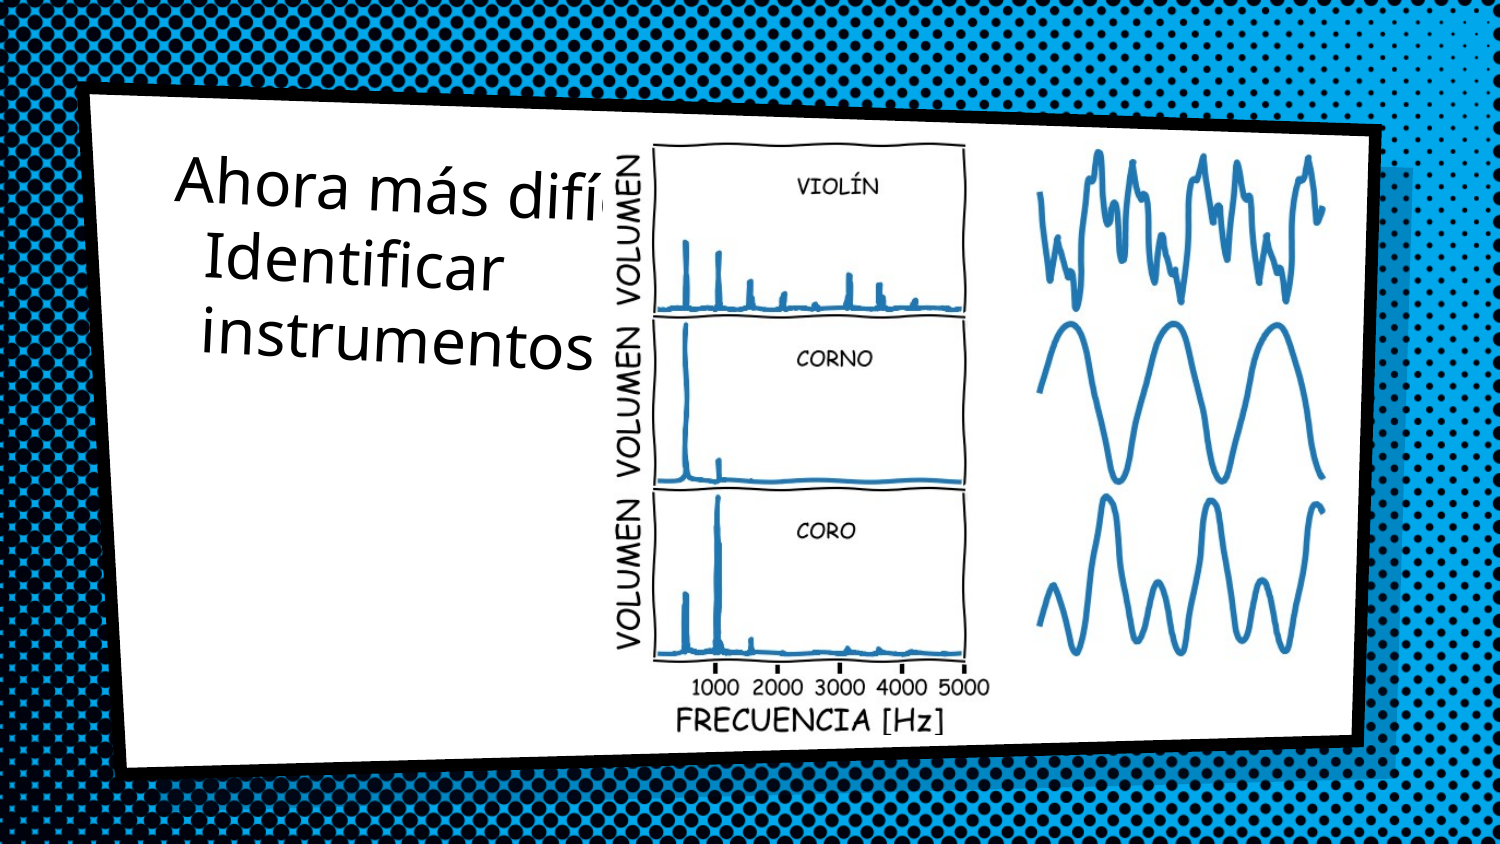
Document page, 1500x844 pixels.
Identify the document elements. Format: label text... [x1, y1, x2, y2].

picture [734, 65, 742, 73]
picture [791, 827, 802, 837]
picture [887, 31, 894, 37]
picture [52, 274, 65, 287]
picture [76, 228, 85, 240]
picture [476, 18, 485, 27]
picture [1426, 829, 1433, 835]
picture [1495, 311, 1500, 321]
picture [474, 771, 487, 780]
picture [29, 87, 41, 99]
picture [956, 804, 966, 813]
picture [76, 321, 88, 334]
picture [1178, 838, 1189, 844]
picture [40, 403, 53, 416]
picture [88, 52, 100, 63]
picture [135, 52, 146, 63]
picture [919, 838, 932, 844]
picture [886, 780, 896, 790]
picture [651, 803, 662, 814]
picture [1168, 781, 1176, 789]
picture [778, 837, 792, 844]
picture [744, 803, 755, 814]
picture [299, 5, 310, 16]
picture [368, 779, 381, 792]
picture [1131, 0, 1142, 5]
picture [1321, 770, 1328, 777]
picture [323, 29, 333, 39]
picture [1379, 758, 1386, 765]
picture [1215, 828, 1222, 836]
picture [64, 122, 76, 134]
picture [358, 17, 368, 27]
picture [17, 28, 29, 40]
picture [64, 263, 77, 275]
picture [370, 76, 380, 86]
picture [439, 802, 451, 815]
picture [1097, 804, 1106, 813]
picture [252, 5, 263, 16]
picture [17, 192, 29, 205]
picture [874, 816, 884, 825]
picture [581, 53, 590, 62]
picture [100, 40, 111, 52]
picture [76, 391, 89, 404]
picture [499, 65, 509, 74]
picture [887, 7, 894, 14]
picture [909, 760, 919, 767]
picture [627, 826, 638, 838]
picture [229, 75, 240, 86]
picture [1132, 769, 1141, 778]
picture [733, 815, 744, 826]
picture [934, 7, 941, 14]
picture [346, 76, 357, 86]
picture [382, 41, 391, 51]
picture [474, 0, 486, 6]
picture [286, 790, 311, 815]
picture [615, 791, 627, 803]
picture [991, 816, 1001, 825]
picture [76, 64, 88, 75]
picture [321, 802, 335, 815]
picture [41, 28, 53, 40]
picture [603, 803, 615, 814]
picture [1215, 781, 1222, 789]
picture [111, 5, 123, 17]
picture [393, 5, 403, 16]
picture [1121, 805, 1129, 813]
picture [864, 31, 871, 38]
picture [29, 227, 41, 240]
picture [1495, 76, 1500, 86]
picture [146, 40, 158, 52]
picture [53, 110, 65, 122]
picture [558, 6, 567, 15]
picture [41, 52, 53, 63]
picture [1145, 805, 1152, 813]
picture [1368, 723, 1374, 730]
picture [509, 779, 522, 791]
picture [510, 826, 521, 838]
picture [956, 827, 965, 837]
picture [311, 17, 322, 28]
picture [1203, 817, 1211, 824]
picture [76, 275, 87, 287]
picture [711, 65, 719, 73]
picture [826, 0, 838, 5]
picture [1368, 770, 1374, 777]
picture [934, 78, 941, 84]
picture [1061, 0, 1072, 5]
picture [474, 791, 486, 803]
picture [1318, 838, 1330, 844]
picture [1309, 758, 1316, 765]
picture [581, 30, 590, 39]
picture [1272, 0, 1282, 5]
picture [18, 75, 29, 87]
picture [1004, 7, 1011, 14]
picture [52, 415, 65, 428]
picture [898, 816, 907, 825]
picture [463, 802, 475, 815]
picture [674, 803, 685, 814]
picture [875, 66, 882, 73]
picture [240, 17, 252, 28]
picture [687, 19, 695, 26]
picture [581, 6, 590, 15]
picture [1015, 769, 1024, 778]
picture [64, 75, 76, 87]
picture [29, 17, 41, 28]
picture [770, 7, 777, 14]
picture [864, 54, 871, 61]
picture [1495, 381, 1500, 392]
picture [697, 779, 709, 791]
picture [957, 7, 964, 14]
picture [1156, 793, 1164, 801]
picture [427, 772, 440, 780]
picture [40, 309, 53, 322]
picture [591, 837, 605, 844]
picture [1038, 816, 1047, 825]
picture [498, 791, 510, 803]
picture [41, 263, 53, 275]
picture [922, 42, 929, 49]
picture [205, 52, 217, 63]
picture [1014, 0, 1025, 5]
picture [674, 826, 685, 838]
picture [1379, 735, 1386, 742]
picture [1368, 817, 1374, 824]
picture [264, 17, 275, 28]
picture [1248, 838, 1260, 844]
picture [1285, 782, 1292, 789]
picture [662, 768, 674, 779]
picture [886, 804, 895, 813]
picture [1121, 781, 1129, 789]
picture [593, 88, 602, 98]
picture [53, 16, 64, 28]
picture [1297, 749, 1305, 754]
picture [1413, 0, 1423, 4]
picture [817, 54, 824, 61]
picture [29, 181, 41, 193]
picture [1108, 0, 1119, 5]
picture [1321, 793, 1327, 800]
picture [805, 89, 812, 96]
picture [1062, 793, 1071, 801]
picture [1271, 838, 1283, 844]
picture [52, 251, 65, 263]
picture [345, 802, 358, 815]
picture [545, 769, 557, 779]
title Ahora más difícil: Identificar instrumentos [151, 116, 635, 400]
picture [1495, 123, 1500, 133]
picture [1494, 428, 1500, 439]
picture [604, 826, 615, 838]
picture [382, 18, 392, 27]
picture [733, 791, 744, 802]
picture [605, 6, 614, 15]
picture [345, 778, 358, 792]
picture [580, 803, 592, 814]
picture [404, 0, 416, 6]
picture [1133, 793, 1140, 801]
picture [873, 0, 885, 5]
picture [487, 53, 497, 62]
picture [593, 41, 602, 50]
picture [968, 816, 977, 825]
picture [711, 19, 718, 26]
picture [875, 89, 882, 96]
picture [825, 837, 839, 844]
picture [252, 52, 263, 63]
picture [945, 816, 954, 825]
picture [1215, 758, 1223, 766]
picture [1319, 0, 1329, 5]
picture [276, 29, 287, 40]
picture [1438, 817, 1444, 824]
picture [405, 88, 415, 92]
picture [17, 356, 30, 370]
picture [1027, 804, 1036, 813]
picture [1015, 792, 1024, 801]
picture [111, 52, 123, 63]
picture [404, 790, 417, 803]
picture [803, 815, 813, 825]
picture [911, 54, 917, 61]
picture [358, 64, 368, 74]
picture [1309, 782, 1316, 789]
picture [511, 53, 520, 62]
picture [558, 30, 567, 39]
picture [593, 65, 602, 74]
picture [1168, 805, 1176, 812]
picture [276, 76, 287, 87]
picture [896, 838, 909, 844]
picture [580, 779, 592, 791]
picture [440, 29, 450, 39]
picture [427, 0, 440, 6]
picture [487, 6, 497, 16]
picture [76, 40, 88, 52]
picture [52, 391, 65, 405]
picture [1494, 662, 1500, 674]
picture [1494, 404, 1500, 415]
picture [252, 75, 263, 87]
picture [498, 771, 510, 780]
picture [357, 790, 370, 804]
picture [64, 192, 76, 205]
picture [521, 0, 533, 5]
picture [1391, 817, 1398, 824]
picture [675, 6, 684, 15]
picture [770, 77, 777, 85]
picture [182, 52, 193, 63]
picture [440, 76, 450, 86]
picture [768, 780, 779, 791]
picture [850, 0, 861, 5]
picture [709, 768, 720, 779]
picture [1027, 828, 1036, 837]
picture [88, 0, 112, 17]
picture [605, 77, 614, 86]
picture [217, 40, 228, 52]
picture [1436, 0, 1446, 4]
picture [1482, 838, 1494, 844]
picture [416, 802, 428, 815]
picture [40, 426, 53, 440]
picture [1015, 816, 1024, 825]
picture [662, 0, 674, 5]
picture [815, 780, 825, 790]
picture [733, 768, 744, 779]
picture [756, 0, 767, 5]
picture [346, 29, 356, 39]
picture [1262, 805, 1269, 812]
picture [1391, 770, 1398, 777]
picture [1144, 828, 1152, 837]
picture [1356, 758, 1363, 765]
picture [64, 146, 76, 157]
picture [64, 333, 77, 346]
picture [969, 90, 976, 96]
picture [1342, 838, 1353, 844]
picture [335, 41, 345, 51]
picture [158, 28, 170, 40]
picture [897, 769, 907, 779]
picture [29, 63, 41, 75]
picture [52, 345, 65, 357]
picture [40, 380, 54, 393]
picture [1344, 817, 1351, 824]
picture [1309, 829, 1316, 836]
picture [839, 827, 849, 837]
picture [1297, 770, 1304, 777]
picture [676, 30, 684, 38]
picture [617, 88, 626, 97]
picture [169, 0, 182, 6]
picture [252, 29, 263, 40]
picture [147, 17, 158, 28]
picture [309, 790, 323, 804]
picture [158, 5, 170, 16]
picture [158, 52, 170, 63]
picture [64, 438, 97, 475]
picture [1050, 828, 1059, 837]
picture [1403, 805, 1409, 812]
picture [451, 772, 463, 780]
picture [463, 779, 475, 791]
picture [943, 838, 955, 844]
picture [521, 815, 533, 826]
picture [394, 29, 403, 39]
picture [41, 239, 53, 251]
picture [732, 0, 744, 5]
picture [1085, 793, 1094, 801]
picture [392, 779, 405, 792]
picture [640, 65, 649, 74]
picture [545, 815, 557, 826]
picture [1201, 0, 1212, 5]
picture [1494, 521, 1500, 533]
picture [650, 779, 662, 791]
picture [568, 769, 580, 779]
picture [793, 31, 800, 38]
picture [205, 28, 217, 40]
picture [569, 41, 579, 50]
picture [276, 52, 287, 63]
picture [862, 780, 872, 790]
picture [1483, 0, 1493, 5]
picture [1495, 146, 1500, 157]
picture [770, 31, 777, 38]
picture [1060, 838, 1072, 844]
picture [40, 333, 53, 346]
picture [405, 41, 415, 51]
picture [415, 779, 428, 792]
picture [1050, 757, 1059, 766]
picture [87, 403, 94, 416]
picture [1495, 6, 1500, 16]
picture [1391, 723, 1397, 730]
picture [946, 66, 952, 73]
picture [685, 0, 697, 5]
picture [1131, 838, 1143, 844]
picture [1494, 475, 1500, 486]
picture [310, 814, 323, 827]
picture [205, 75, 216, 85]
picture [311, 41, 322, 51]
picture [1144, 757, 1152, 766]
picture [75, 415, 89, 428]
picture [64, 216, 76, 228]
picture [980, 780, 989, 790]
picture [346, 5, 357, 16]
picture [862, 827, 872, 837]
picture [311, 64, 322, 75]
picture [451, 815, 463, 826]
picture [52, 368, 65, 381]
picture [639, 768, 650, 779]
picture [28, 415, 42, 428]
picture [921, 816, 930, 825]
picture [182, 5, 193, 16]
picture [1121, 757, 1129, 766]
picture [1494, 826, 1500, 838]
picture [922, 19, 929, 26]
picture [731, 837, 745, 844]
picture [1227, 793, 1234, 801]
picture [863, 7, 871, 14]
picture [1309, 805, 1316, 812]
picture [487, 30, 497, 39]
picture [380, 774, 393, 780]
picture [1295, 838, 1307, 844]
picture [99, 17, 111, 28]
picture [1062, 769, 1071, 778]
picture [497, 837, 511, 844]
picture [557, 826, 568, 838]
picture [793, 7, 801, 14]
picture [475, 88, 485, 94]
picture [1494, 498, 1500, 509]
picture [981, 101, 988, 108]
picture [709, 791, 720, 802]
picture [570, 65, 579, 74]
picture [17, 216, 30, 228]
picture [875, 42, 882, 49]
picture [946, 19, 952, 26]
picture [111, 28, 123, 40]
picture [897, 0, 908, 5]
picture [264, 64, 275, 75]
picture [427, 814, 440, 826]
picture [135, 28, 146, 40]
picture [310, 0, 323, 6]
picture [511, 76, 520, 86]
picture [440, 6, 450, 16]
picture [1084, 838, 1096, 844]
picture [933, 804, 942, 813]
picture [451, 791, 463, 803]
picture [628, 6, 637, 15]
picture [699, 77, 707, 85]
picture [874, 792, 884, 802]
picture [850, 768, 861, 779]
picture [615, 767, 627, 779]
picture [711, 89, 719, 97]
picture [53, 40, 64, 52]
picture [1274, 794, 1281, 800]
picture [1027, 757, 1036, 766]
picture [287, 40, 298, 51]
picture [217, 64, 228, 75]
picture [205, 5, 217, 16]
picture [1249, 0, 1259, 5]
picture [464, 53, 473, 62]
picture [29, 274, 41, 287]
picture [1494, 568, 1500, 580]
picture [476, 41, 485, 51]
picture [1494, 756, 1500, 768]
picture [29, 321, 42, 334]
picture [968, 769, 977, 778]
picture [864, 101, 871, 107]
picture [264, 40, 275, 51]
picture [1494, 686, 1500, 697]
picture [840, 7, 847, 14]
picture [602, 139, 1349, 735]
picture [933, 780, 942, 790]
picture [193, 17, 205, 28]
picture [76, 181, 82, 193]
picture [864, 78, 871, 85]
picture [394, 53, 403, 62]
picture [944, 792, 954, 802]
picture [1297, 817, 1304, 824]
picture [617, 41, 625, 50]
picture [744, 780, 756, 791]
picture [909, 827, 919, 837]
picture [417, 76, 427, 86]
picture [805, 19, 812, 26]
picture [1168, 828, 1176, 836]
picture [76, 368, 88, 381]
picture [616, 65, 625, 74]
picture [1003, 828, 1012, 837]
picture [802, 837, 815, 844]
picture [852, 19, 859, 26]
picture [969, 66, 976, 73]
picture [1085, 816, 1094, 825]
picture [192, 0, 206, 6]
picture [780, 815, 790, 826]
picture [1368, 676, 1374, 683]
picture [1285, 829, 1292, 836]
picture [417, 29, 426, 39]
picture [64, 309, 77, 322]
picture [734, 19, 742, 26]
picture [370, 29, 380, 39]
picture [815, 762, 825, 767]
picture [1062, 816, 1071, 825]
picture [780, 791, 790, 802]
picture [652, 53, 661, 62]
picture [640, 18, 649, 27]
picture [1459, 838, 1470, 844]
picture [664, 65, 672, 74]
picture [570, 18, 579, 27]
picture [41, 145, 53, 157]
picture [64, 286, 77, 299]
picture [627, 779, 639, 791]
picture [980, 804, 989, 813]
picture [817, 7, 824, 14]
picture [1250, 793, 1257, 800]
picture [41, 122, 53, 134]
picture [781, 89, 789, 96]
picture [746, 7, 754, 15]
picture [697, 827, 709, 838]
picture [1296, 0, 1306, 5]
picture [1285, 805, 1292, 812]
picture [64, 356, 77, 369]
picture [921, 769, 931, 778]
picture [663, 88, 672, 97]
picture [29, 134, 41, 146]
picture [662, 815, 674, 826]
picture [957, 101, 964, 108]
picture [1332, 758, 1339, 765]
picture [721, 803, 732, 814]
picture [52, 227, 65, 240]
picture [592, 815, 603, 826]
picture [758, 89, 765, 97]
picture [29, 204, 41, 216]
picture [534, 6, 544, 15]
picture [405, 64, 415, 74]
picture [1121, 828, 1129, 837]
picture [1097, 757, 1106, 766]
picture [99, 64, 111, 75]
picture [815, 827, 825, 837]
picture [614, 837, 628, 844]
picture [1005, 101, 1011, 108]
picture [123, 40, 135, 52]
picture [828, 89, 836, 96]
picture [87, 473, 98, 487]
picture [592, 768, 604, 779]
picture [1097, 781, 1106, 790]
picture [567, 837, 581, 844]
picture [839, 804, 849, 813]
picture [1037, 838, 1049, 844]
picture [170, 40, 181, 52]
picture [746, 30, 753, 38]
picture [756, 768, 767, 779]
picture [684, 837, 698, 844]
picture [17, 333, 30, 346]
picture [638, 837, 651, 844]
picture [1109, 769, 1118, 778]
picture [17, 145, 29, 158]
picture [76, 17, 88, 28]
picture [64, 380, 77, 393]
picture [333, 814, 346, 827]
picture [298, 776, 322, 792]
picture [897, 792, 907, 802]
picture [452, 18, 462, 27]
picture [1133, 816, 1141, 825]
picture [0, 0, 498, 844]
picture [557, 803, 568, 814]
picture [674, 779, 685, 791]
picture [605, 53, 614, 62]
picture [699, 6, 707, 15]
picture [1262, 829, 1269, 836]
picture [934, 54, 941, 61]
picture [899, 66, 906, 73]
picture [17, 262, 30, 276]
picture [358, 41, 368, 51]
picture [334, 64, 345, 74]
picture [829, 42, 835, 49]
picture [64, 169, 76, 181]
picture [17, 169, 29, 181]
picture [746, 54, 754, 61]
picture [921, 792, 930, 802]
picture [41, 75, 53, 87]
picture [404, 814, 416, 826]
picture [852, 66, 859, 73]
picture [334, 775, 346, 780]
picture [1225, 838, 1236, 844]
picture [1495, 170, 1500, 180]
picture [17, 286, 30, 299]
picture [697, 803, 709, 814]
picture [804, 792, 813, 802]
picture [64, 403, 77, 416]
picture [827, 816, 837, 825]
picture [1415, 817, 1421, 824]
picture [1003, 757, 1012, 767]
picture [323, 76, 333, 87]
picture [1344, 770, 1351, 777]
picture [640, 41, 649, 50]
picture [1495, 240, 1500, 250]
picture [182, 28, 193, 40]
picture [768, 803, 779, 814]
picture [229, 5, 240, 16]
picture [662, 791, 674, 803]
picture [1073, 781, 1083, 790]
picture [1379, 782, 1386, 788]
picture [990, 0, 1002, 5]
picture [1494, 592, 1500, 603]
picture [29, 110, 41, 122]
picture [523, 65, 532, 74]
picture [440, 53, 450, 62]
picture [1038, 769, 1048, 778]
picture [546, 18, 555, 27]
picture [569, 88, 579, 97]
picture [887, 101, 894, 108]
picture [369, 802, 381, 815]
picture [840, 78, 847, 85]
picture [521, 791, 533, 803]
picture [41, 192, 53, 204]
picture [523, 41, 532, 50]
picture [687, 65, 696, 73]
picture [1074, 804, 1082, 813]
picture [417, 6, 427, 15]
picture [1494, 732, 1500, 744]
picture [40, 356, 53, 369]
picture [580, 826, 592, 838]
picture [76, 251, 86, 263]
picture [464, 6, 473, 15]
picture [874, 769, 884, 779]
picture [686, 791, 697, 803]
picture [723, 30, 730, 38]
picture [627, 803, 638, 814]
picture [686, 815, 697, 826]
picture [922, 66, 929, 73]
picture [617, 18, 625, 27]
picture [1225, 0, 1236, 5]
picture [721, 827, 732, 838]
picture [170, 17, 181, 28]
picture [1178, 0, 1189, 5]
picture [193, 64, 205, 75]
picture [851, 816, 860, 825]
picture [1494, 451, 1500, 462]
picture [239, 0, 253, 6]
picture [52, 204, 65, 216]
picture [1026, 781, 1036, 790]
picture [828, 19, 835, 26]
picture [474, 815, 486, 826]
picture [756, 815, 767, 826]
picture [333, 790, 346, 804]
picture [979, 758, 989, 767]
picture [603, 779, 615, 791]
picture [615, 815, 627, 826]
picture [17, 309, 30, 322]
picture [556, 779, 568, 791]
picture [687, 89, 696, 97]
picture [64, 427, 77, 440]
picture [520, 837, 534, 844]
picture [498, 814, 510, 826]
picture [1215, 805, 1222, 812]
picture [135, 5, 146, 16]
picture [592, 791, 603, 803]
picture [699, 30, 707, 38]
picture [64, 239, 76, 252]
picture [1494, 615, 1500, 627]
picture [499, 88, 508, 95]
picture [899, 89, 906, 96]
picture [429, 88, 438, 93]
picture [41, 0, 76, 17]
picture [333, 0, 346, 6]
picture [158, 75, 170, 84]
picture [934, 101, 941, 108]
picture [546, 65, 555, 74]
picture [568, 0, 580, 5]
picture [991, 792, 1001, 801]
picture [652, 6, 661, 15]
picture [1085, 769, 1094, 778]
picture [558, 76, 567, 86]
picture [216, 0, 229, 6]
picture [956, 780, 966, 790]
picture [40, 286, 53, 298]
picture [357, 774, 370, 780]
picture [652, 77, 661, 85]
picture [1191, 758, 1199, 766]
picture [229, 52, 240, 63]
picture [558, 53, 567, 62]
picture [990, 838, 1002, 844]
picture [76, 298, 88, 310]
picture [1495, 29, 1500, 39]
picture [1390, 0, 1399, 5]
picture [357, 0, 369, 6]
picture [803, 0, 814, 5]
picture [755, 837, 768, 844]
picture [146, 63, 158, 75]
picture [533, 826, 545, 838]
picture [805, 66, 812, 73]
picture [1084, 0, 1095, 5]
picture [782, 66, 789, 73]
picture [664, 42, 672, 50]
picture [1495, 53, 1500, 62]
picture [53, 134, 64, 146]
picture [1250, 770, 1258, 777]
picture [933, 828, 942, 837]
picture [393, 76, 403, 86]
picture [52, 181, 65, 193]
picture [335, 17, 345, 27]
picture [592, 0, 603, 5]
picture [1494, 639, 1500, 650]
picture [1144, 781, 1152, 789]
picture [734, 89, 742, 97]
picture [817, 78, 824, 85]
picture [499, 41, 508, 50]
picture [709, 815, 720, 826]
picture [498, 0, 510, 6]
picture [933, 759, 942, 767]
picture [1495, 217, 1500, 227]
picture [64, 98, 76, 111]
picture [721, 780, 732, 791]
picture [41, 169, 53, 181]
picture [1003, 804, 1012, 813]
picture [1332, 805, 1339, 812]
picture [770, 54, 777, 61]
picture [439, 779, 452, 792]
picture [1238, 829, 1246, 836]
picture [1191, 829, 1199, 836]
picture [1274, 770, 1281, 777]
picture [75, 0, 89, 6]
picture [1050, 781, 1059, 790]
picture [88, 75, 99, 81]
picture [1262, 758, 1269, 765]
picture [639, 815, 650, 826]
picture [1343, 0, 1353, 5]
picture [1238, 758, 1246, 765]
picture [887, 78, 894, 84]
picture [263, 0, 276, 6]
picture [123, 17, 135, 28]
picture [946, 89, 952, 96]
picture [17, 52, 29, 64]
picture [840, 54, 847, 61]
picture [346, 52, 357, 63]
picture [1379, 829, 1386, 835]
picture [852, 89, 859, 96]
picture [122, 0, 136, 6]
picture [909, 804, 919, 813]
picture [53, 63, 64, 75]
picture [1154, 838, 1166, 844]
picture [1274, 817, 1281, 824]
picture [1494, 545, 1500, 556]
picture [217, 17, 228, 28]
picture [849, 837, 862, 844]
picture [862, 804, 872, 813]
picture [276, 5, 287, 16]
picture [380, 0, 393, 6]
picture [1356, 782, 1363, 789]
picture [1262, 782, 1269, 789]
picture [1366, 0, 1376, 4]
picture [686, 768, 697, 779]
picture [464, 30, 473, 39]
picture [499, 18, 508, 27]
picture [417, 53, 427, 62]
picture [966, 838, 979, 844]
picture [1460, 0, 1470, 4]
picture [1495, 334, 1500, 344]
picture [756, 791, 767, 802]
picture [123, 63, 135, 75]
picture [64, 52, 76, 63]
picture [288, 17, 298, 28]
picture [1107, 838, 1119, 844]
picture [17, 239, 30, 252]
picture [886, 760, 895, 767]
picture [546, 41, 555, 50]
picture [29, 251, 41, 263]
picture [628, 53, 637, 62]
picture [533, 803, 545, 814]
picture [827, 792, 837, 802]
picture [452, 65, 462, 74]
picture [382, 64, 392, 74]
picture [746, 77, 754, 85]
picture [840, 31, 847, 38]
picture [1051, 8, 1058, 14]
picture [758, 66, 765, 73]
picture [486, 802, 498, 815]
picture [803, 768, 814, 779]
picture [546, 88, 555, 96]
picture [981, 7, 988, 14]
picture [545, 0, 557, 5]
picture [664, 18, 672, 26]
picture [1494, 803, 1500, 814]
picture [640, 88, 649, 97]
picture [1379, 712, 1386, 718]
picture [76, 158, 81, 169]
picture [792, 804, 802, 814]
picture [887, 54, 894, 61]
picture [1074, 828, 1082, 837]
picture [967, 0, 978, 5]
picture [76, 345, 88, 357]
picture [111, 75, 123, 82]
picture [286, 814, 300, 827]
picture [534, 53, 544, 62]
picture [699, 54, 707, 61]
picture [1074, 757, 1083, 766]
picture [1379, 805, 1386, 812]
picture [405, 18, 415, 27]
picture [872, 837, 885, 844]
picture [135, 75, 146, 83]
picture [675, 77, 684, 85]
picture [934, 31, 941, 37]
picture [545, 791, 557, 803]
picture [286, 0, 299, 6]
picture [875, 19, 882, 26]
picture [1156, 817, 1164, 824]
picture [711, 42, 719, 50]
picture [980, 828, 989, 837]
picture [52, 438, 65, 452]
picture [1494, 709, 1500, 721]
picture [639, 791, 650, 803]
picture [568, 815, 580, 826]
picture [323, 5, 333, 16]
picture [911, 7, 917, 14]
picture [687, 42, 695, 50]
picture [782, 19, 789, 26]
picture [723, 54, 730, 61]
picture [521, 770, 533, 780]
picture [958, 54, 964, 61]
picture [899, 19, 906, 26]
picture [429, 41, 438, 51]
picture [568, 791, 580, 803]
picture [792, 763, 802, 767]
picture [476, 65, 485, 74]
picture [1344, 794, 1351, 800]
picture [1156, 770, 1164, 778]
picture [17, 122, 29, 134]
picture [52, 321, 65, 334]
picture [1495, 287, 1500, 298]
picture [1203, 793, 1211, 801]
picture [675, 53, 684, 62]
picture [991, 769, 1001, 778]
picture [193, 40, 205, 52]
picture [1239, 782, 1246, 789]
picture [523, 18, 532, 27]
picture [380, 814, 393, 827]
picture [709, 0, 721, 5]
picture [815, 804, 825, 814]
picture [745, 827, 755, 838]
picture [29, 40, 41, 52]
picture [404, 773, 417, 780]
picture [1332, 829, 1339, 836]
picture [1203, 770, 1211, 777]
picture [1495, 194, 1500, 204]
picture [852, 42, 859, 49]
picture [1250, 817, 1257, 824]
picture [1356, 829, 1363, 836]
picture [1365, 838, 1377, 844]
picture [910, 101, 917, 108]
picture [240, 64, 252, 75]
picture [817, 31, 824, 38]
picture [41, 216, 53, 228]
picture [370, 5, 380, 16]
picture [299, 52, 310, 63]
picture [839, 761, 849, 767]
picture [615, 0, 627, 5]
picture [899, 43, 906, 49]
picture [758, 19, 765, 26]
picture [544, 837, 558, 844]
picture [782, 42, 789, 50]
picture [53, 87, 64, 99]
picture [909, 780, 919, 790]
picture [722, 6, 731, 15]
picture [1297, 793, 1304, 801]
picture [1168, 758, 1176, 766]
picture [41, 99, 53, 110]
picture [486, 779, 498, 791]
picture [605, 30, 614, 39]
picture [651, 826, 662, 838]
picture [968, 792, 977, 802]
picture [593, 18, 602, 27]
picture [464, 76, 473, 86]
picture [323, 52, 333, 63]
picture [886, 827, 895, 837]
picture [791, 780, 802, 791]
picture [53, 157, 65, 169]
picture [1495, 357, 1500, 368]
picture [1180, 793, 1187, 801]
picture [1155, 0, 1166, 5]
picture [182, 75, 193, 84]
picture [1435, 838, 1447, 844]
picture [1191, 805, 1199, 812]
picture [628, 30, 637, 39]
picture [1179, 770, 1188, 778]
picture [779, 0, 791, 5]
picture [64, 28, 76, 40]
picture [28, 298, 42, 310]
picture [768, 827, 778, 838]
picture [1180, 817, 1187, 824]
picture [1003, 781, 1012, 790]
picture [229, 28, 240, 40]
picture [1109, 816, 1118, 825]
picture [920, 0, 931, 5]
picture [29, 157, 41, 169]
picture [299, 75, 310, 87]
picture [76, 204, 83, 216]
picture [805, 42, 812, 49]
picture [357, 814, 370, 827]
picture [17, 98, 29, 111]
picture [1412, 838, 1424, 844]
picture [850, 792, 860, 802]
picture [628, 77, 637, 86]
picture [28, 344, 42, 358]
picture [510, 803, 521, 815]
picture [944, 769, 954, 778]
picture [1321, 817, 1328, 824]
picture [1038, 792, 1047, 801]
picture [511, 30, 520, 39]
picture [523, 88, 532, 96]
picture [370, 53, 380, 63]
picture [287, 64, 299, 75]
picture [1191, 781, 1199, 789]
picture [943, 0, 955, 5]
picture [956, 758, 966, 767]
picture [452, 88, 462, 93]
picture [534, 30, 544, 39]
picture [427, 790, 440, 803]
picture [511, 6, 520, 15]
picture [487, 76, 497, 86]
picture [533, 779, 545, 791]
picture [862, 761, 872, 767]
picture [661, 837, 675, 844]
picture [735, 42, 742, 50]
picture [88, 357, 92, 369]
picture [1333, 782, 1339, 789]
picture [652, 30, 660, 38]
picture [392, 802, 404, 815]
picture [429, 64, 438, 74]
picture [1109, 793, 1117, 801]
picture [1389, 838, 1400, 844]
picture [780, 768, 790, 779]
picture [429, 18, 438, 27]
picture [828, 66, 835, 73]
picture [451, 0, 463, 6]
picture [793, 77, 800, 85]
picture [380, 790, 393, 804]
picture [1037, 0, 1049, 5]
picture [839, 780, 849, 790]
picture [87, 426, 96, 440]
picture [1495, 263, 1500, 274]
picture [1097, 828, 1106, 837]
picture [1226, 770, 1234, 777]
picture [1239, 805, 1246, 812]
picture [170, 64, 181, 75]
picture [1227, 817, 1234, 824]
picture [708, 837, 722, 844]
picture [87, 380, 93, 392]
picture [1285, 758, 1293, 765]
picture [1013, 838, 1025, 844]
picture [581, 76, 590, 86]
picture [1494, 779, 1500, 791]
picture [28, 368, 42, 381]
picture [1201, 838, 1213, 844]
picture [1050, 804, 1059, 813]
picture [52, 298, 65, 310]
picture [758, 42, 765, 50]
picture [723, 77, 730, 85]
picture [145, 0, 159, 6]
picture [452, 41, 462, 50]
picture [534, 76, 544, 86]
picture [1495, 100, 1500, 110]
picture [793, 54, 800, 61]
picture [321, 778, 335, 792]
picture [299, 29, 310, 40]
picture [240, 40, 252, 51]
picture [1356, 805, 1363, 812]
picture [88, 28, 99, 40]
picture [639, 0, 650, 5]
picture [922, 89, 929, 96]
picture [827, 768, 837, 779]
